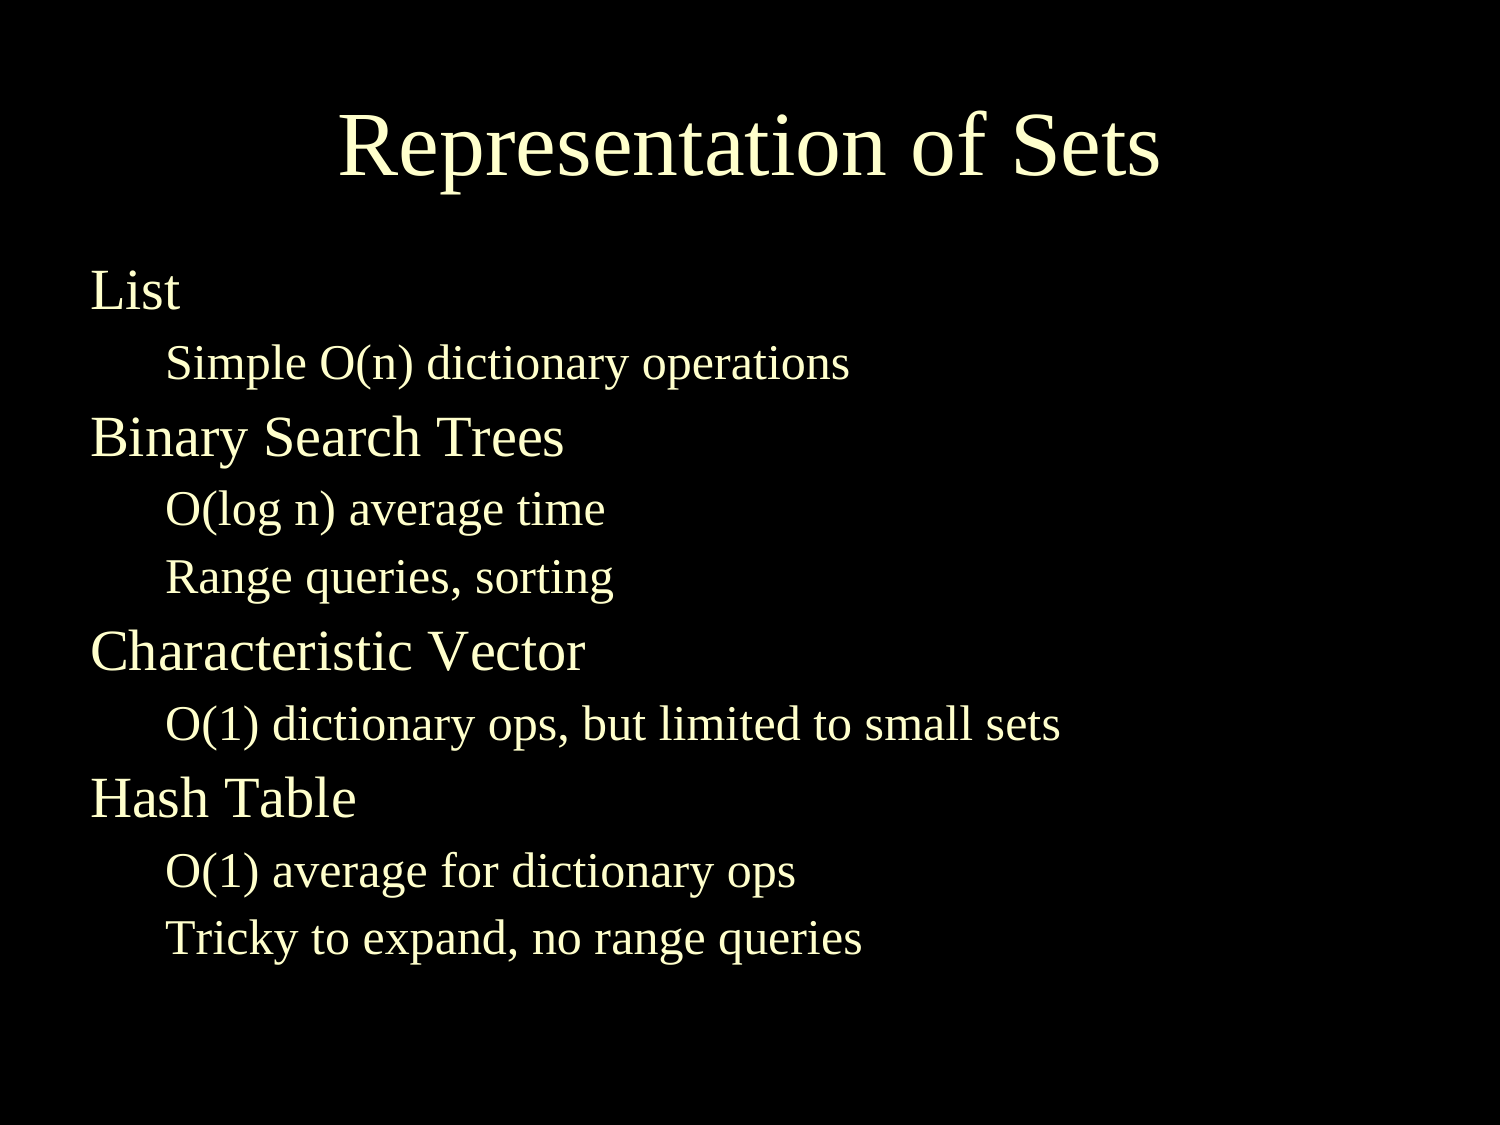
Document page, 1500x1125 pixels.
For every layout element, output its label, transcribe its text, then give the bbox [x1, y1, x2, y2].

list List Simple O(n) dictionary operations Binary Search Trees O(log n) average time Range queries, sorting Characteristic Vector O(1) dictionary ops, but limited to small sets Hash Table O(1) average for dictionary ops Tricky to expand, no range queries [75, 249, 1482, 1026]
title Representation of Sets [22, 50, 1480, 240]
